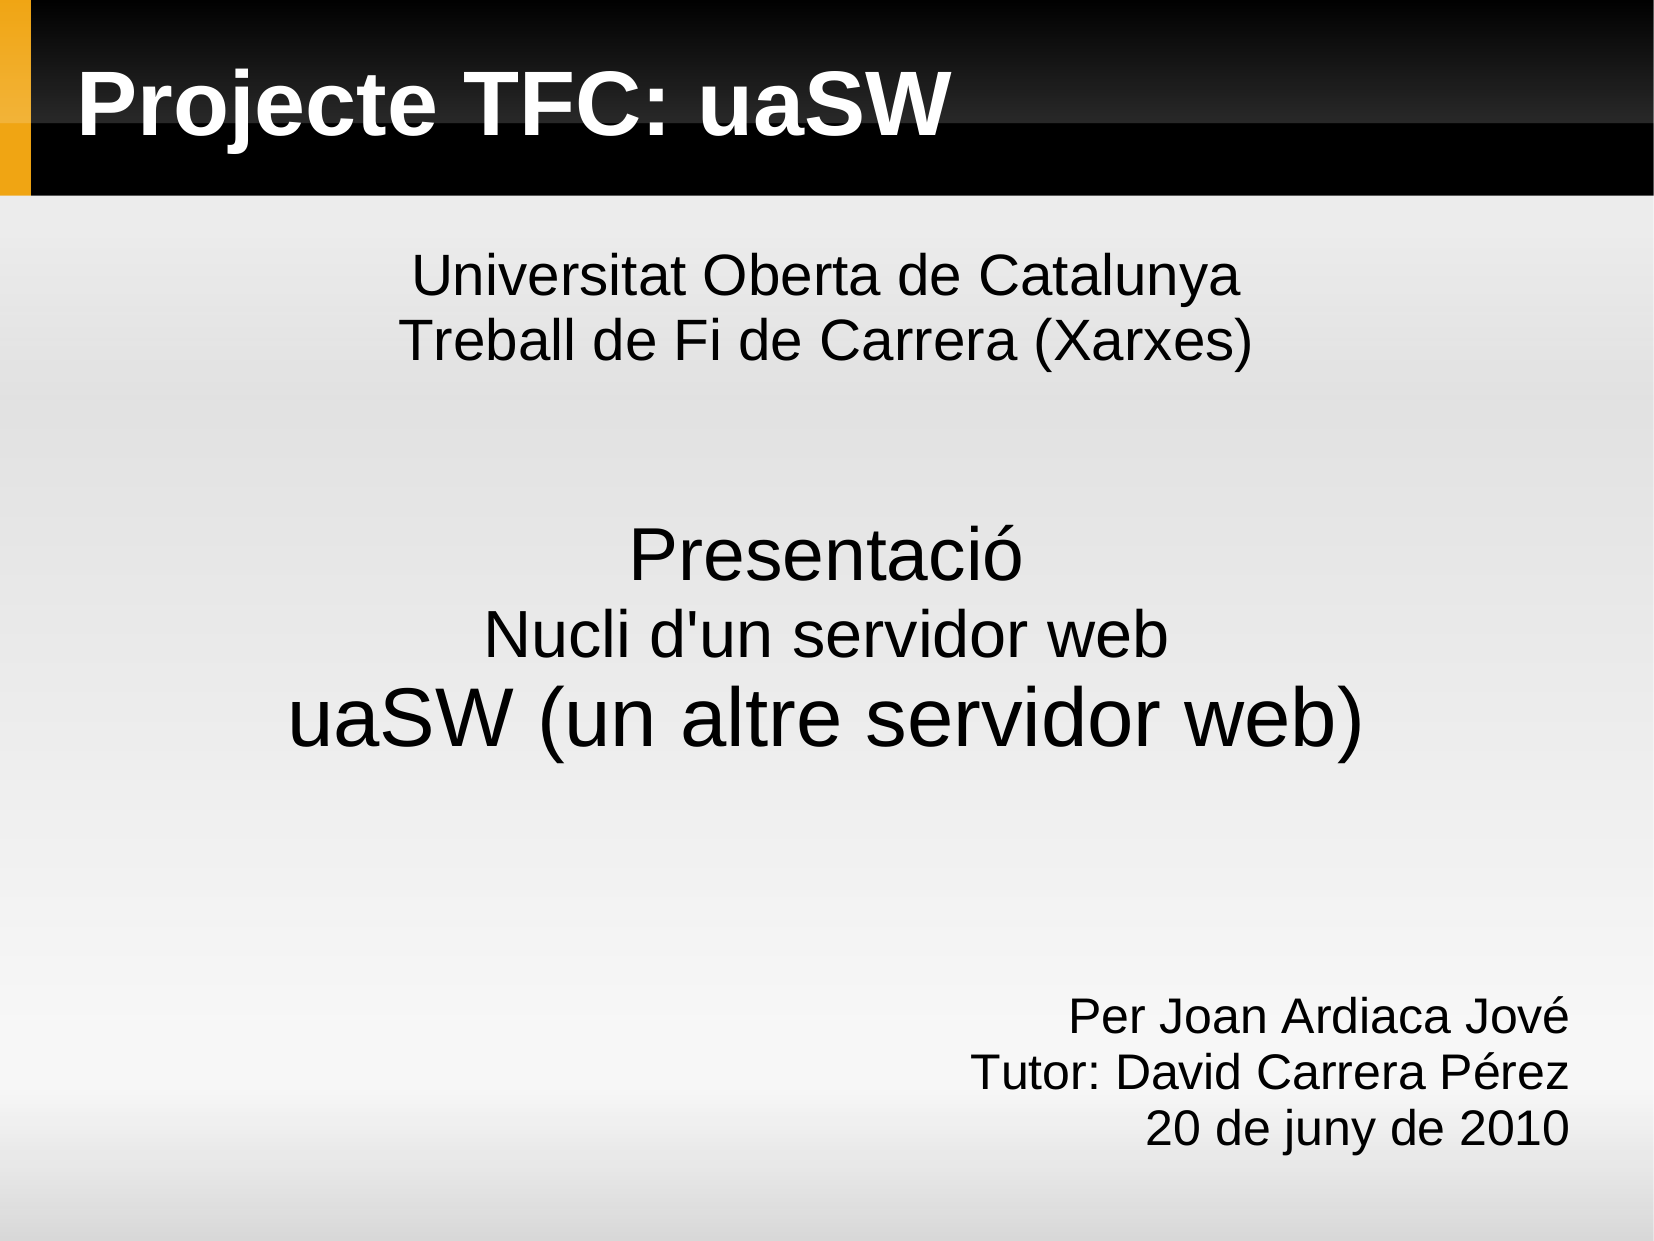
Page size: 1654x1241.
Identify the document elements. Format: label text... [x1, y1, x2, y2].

subtitle Universitat Oberta de Catalunya Treball de Fi de Carrera (Xarxes) Presentació Nucli d'un servidor web uaSW (un altre servidor web) Per Joan Ardiaca Jové Tutor: David Carrera Pérez 20 de juny de 2010 [82, 242, 1571, 1157]
picture [0, 0, 1654, 1241]
title Projecte TFC: uaSW [76, 0, 1565, 208]
